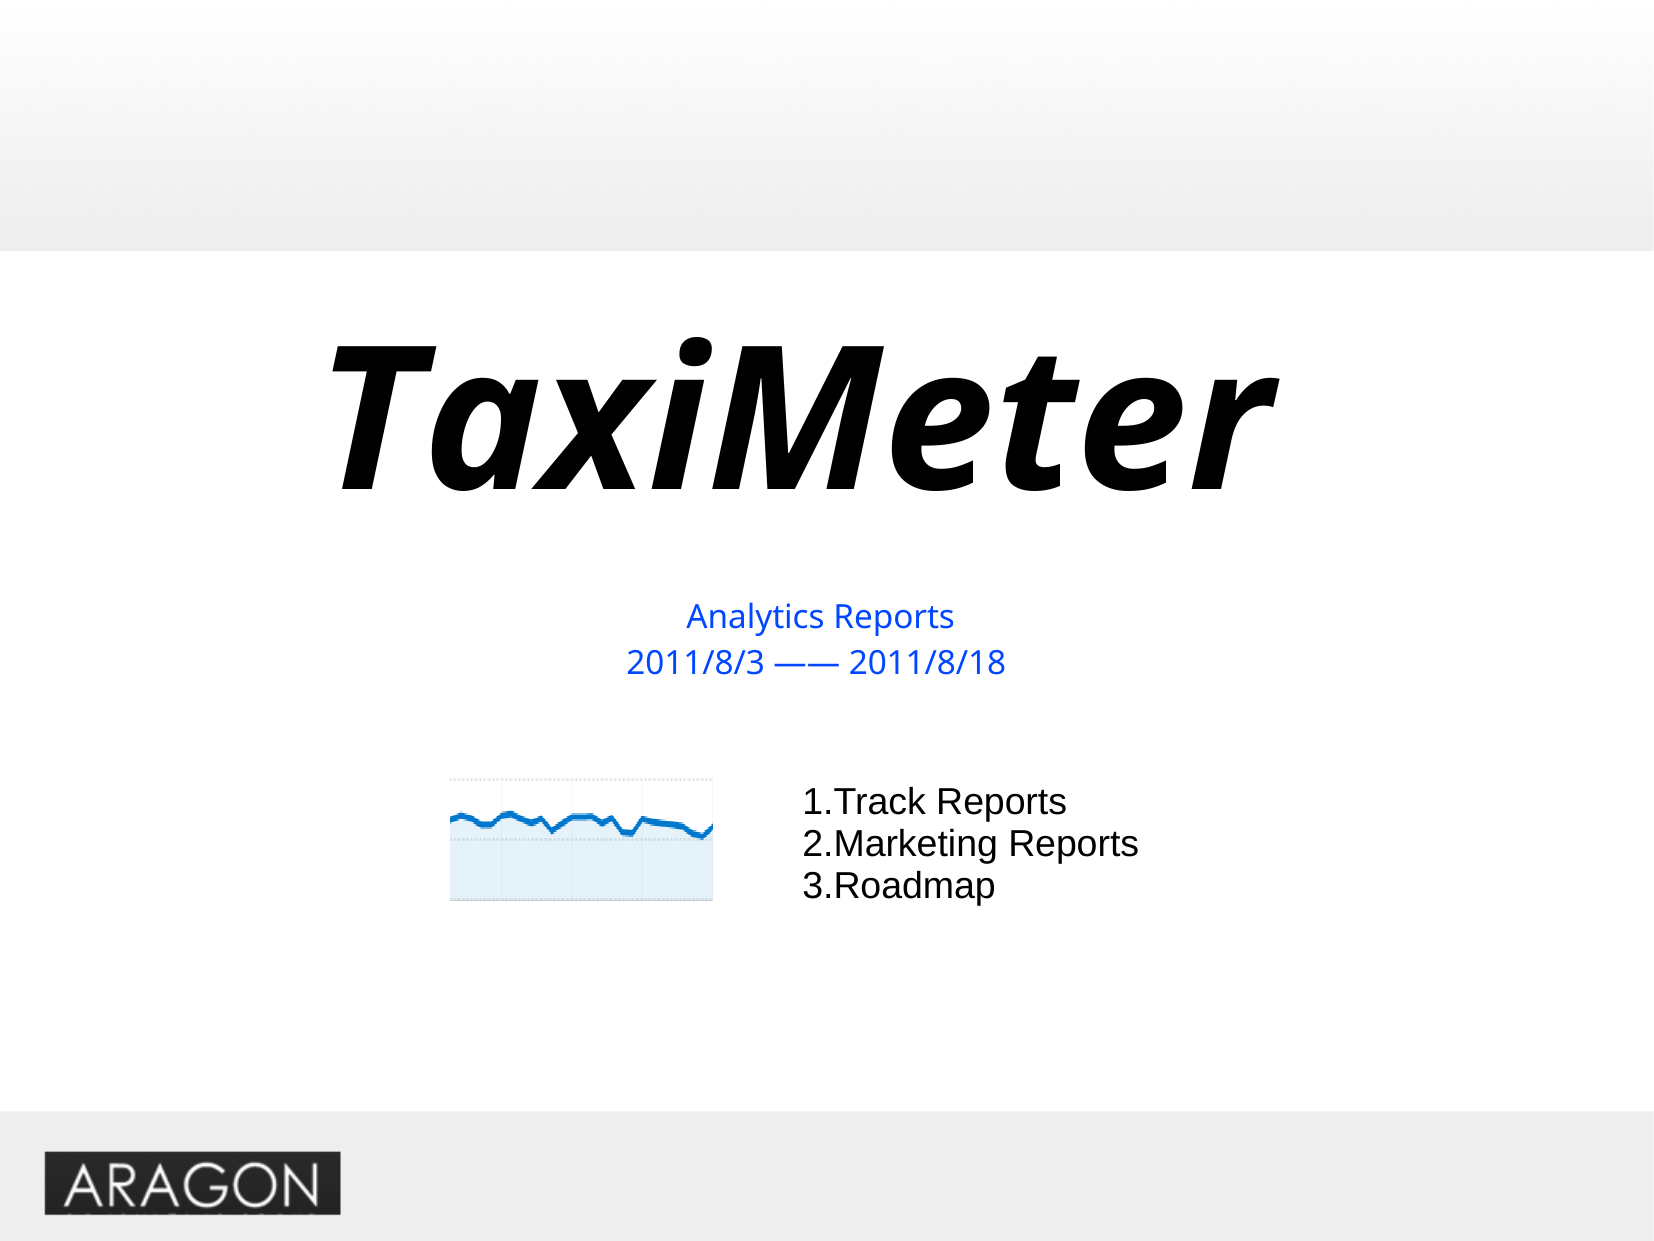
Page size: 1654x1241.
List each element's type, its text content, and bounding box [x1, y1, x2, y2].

picture [0, 0, 1654, 1241]
text_box Track Reports Marketing Reports Roadmap [787, 773, 1163, 914]
subtitle TaxiMeter Analytics Reports 2011/8/3 —— 2011/8/18 [76, 7, 1565, 1102]
